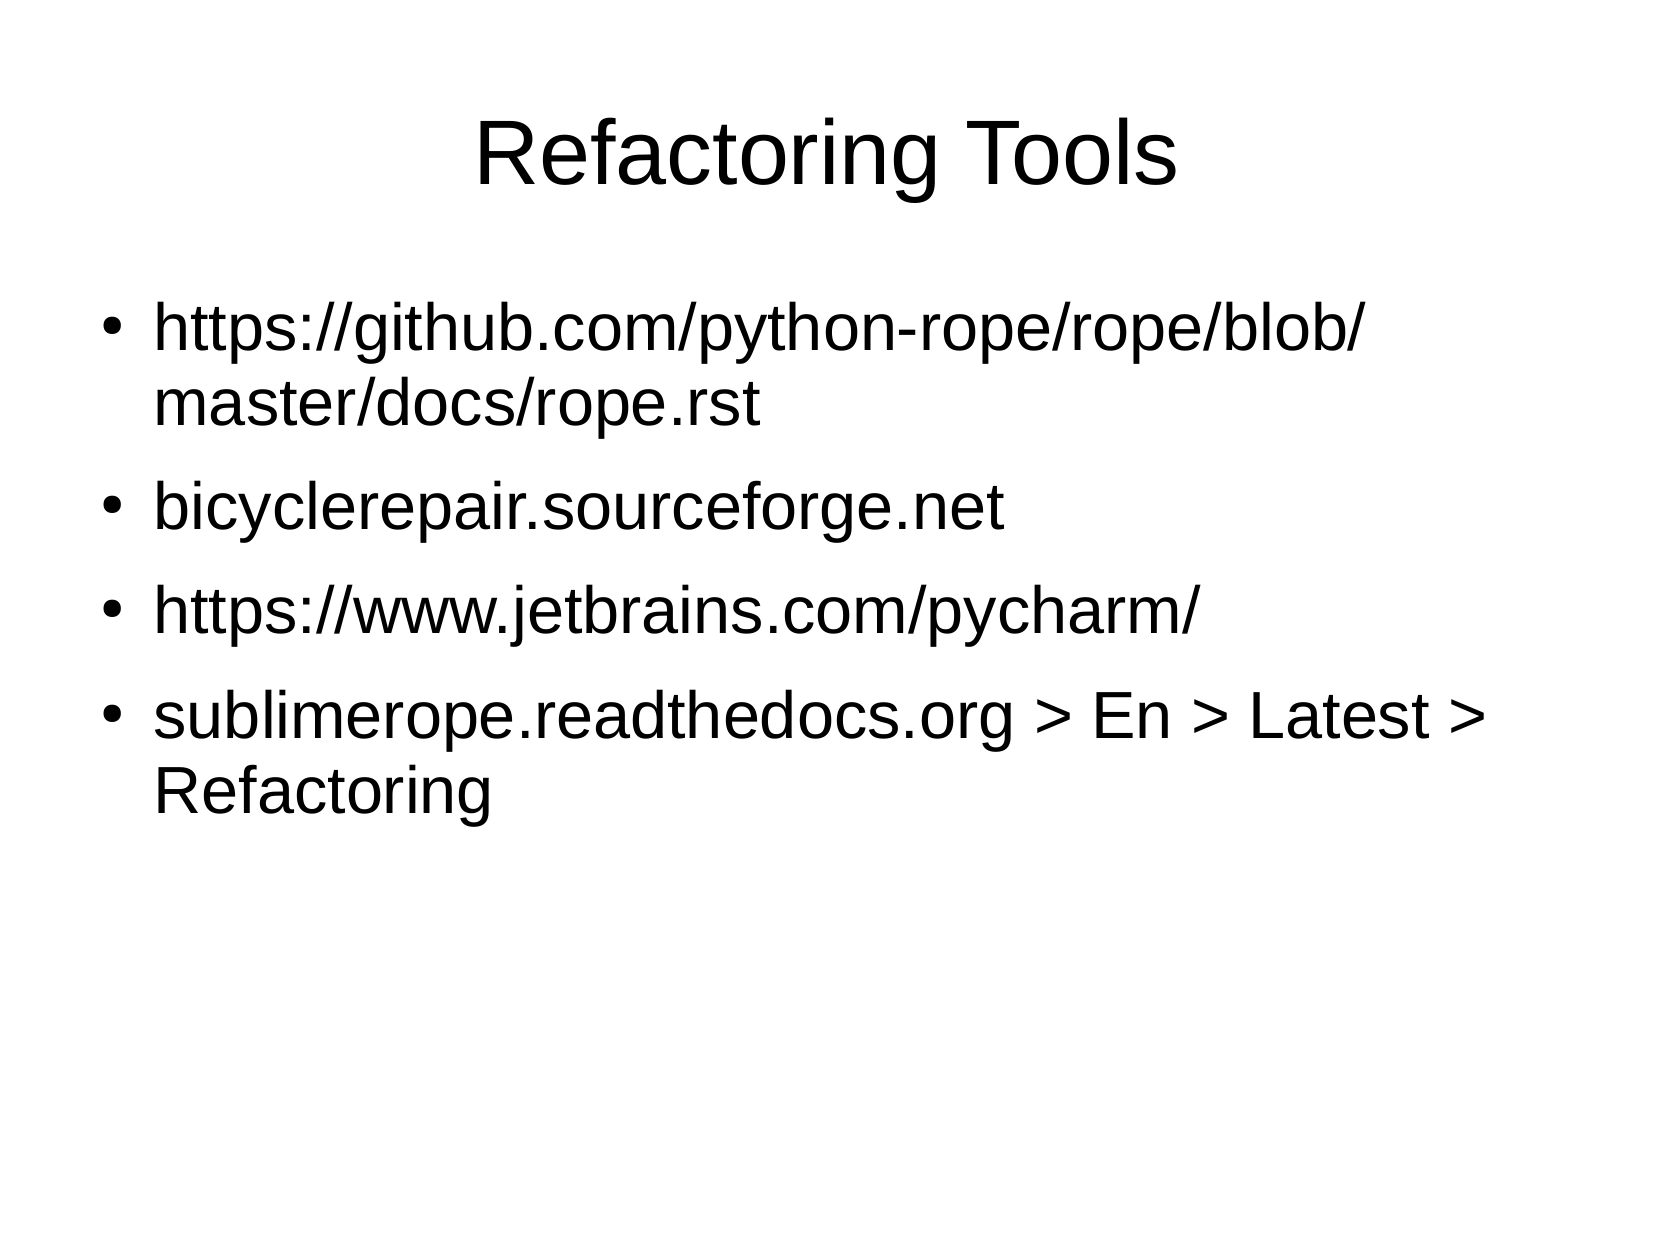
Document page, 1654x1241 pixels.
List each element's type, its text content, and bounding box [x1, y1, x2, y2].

list https://github.com/python-rope/rope/blob/master/docs/rope.rst bicyclerepair.sourceforge.net https://www.jetbrains.com/pycharm/ sublimerope.readthedocs.org > En > Latest > Refactoring [82, 290, 1571, 1109]
title Refactoring Tools [82, 49, 1571, 257]
